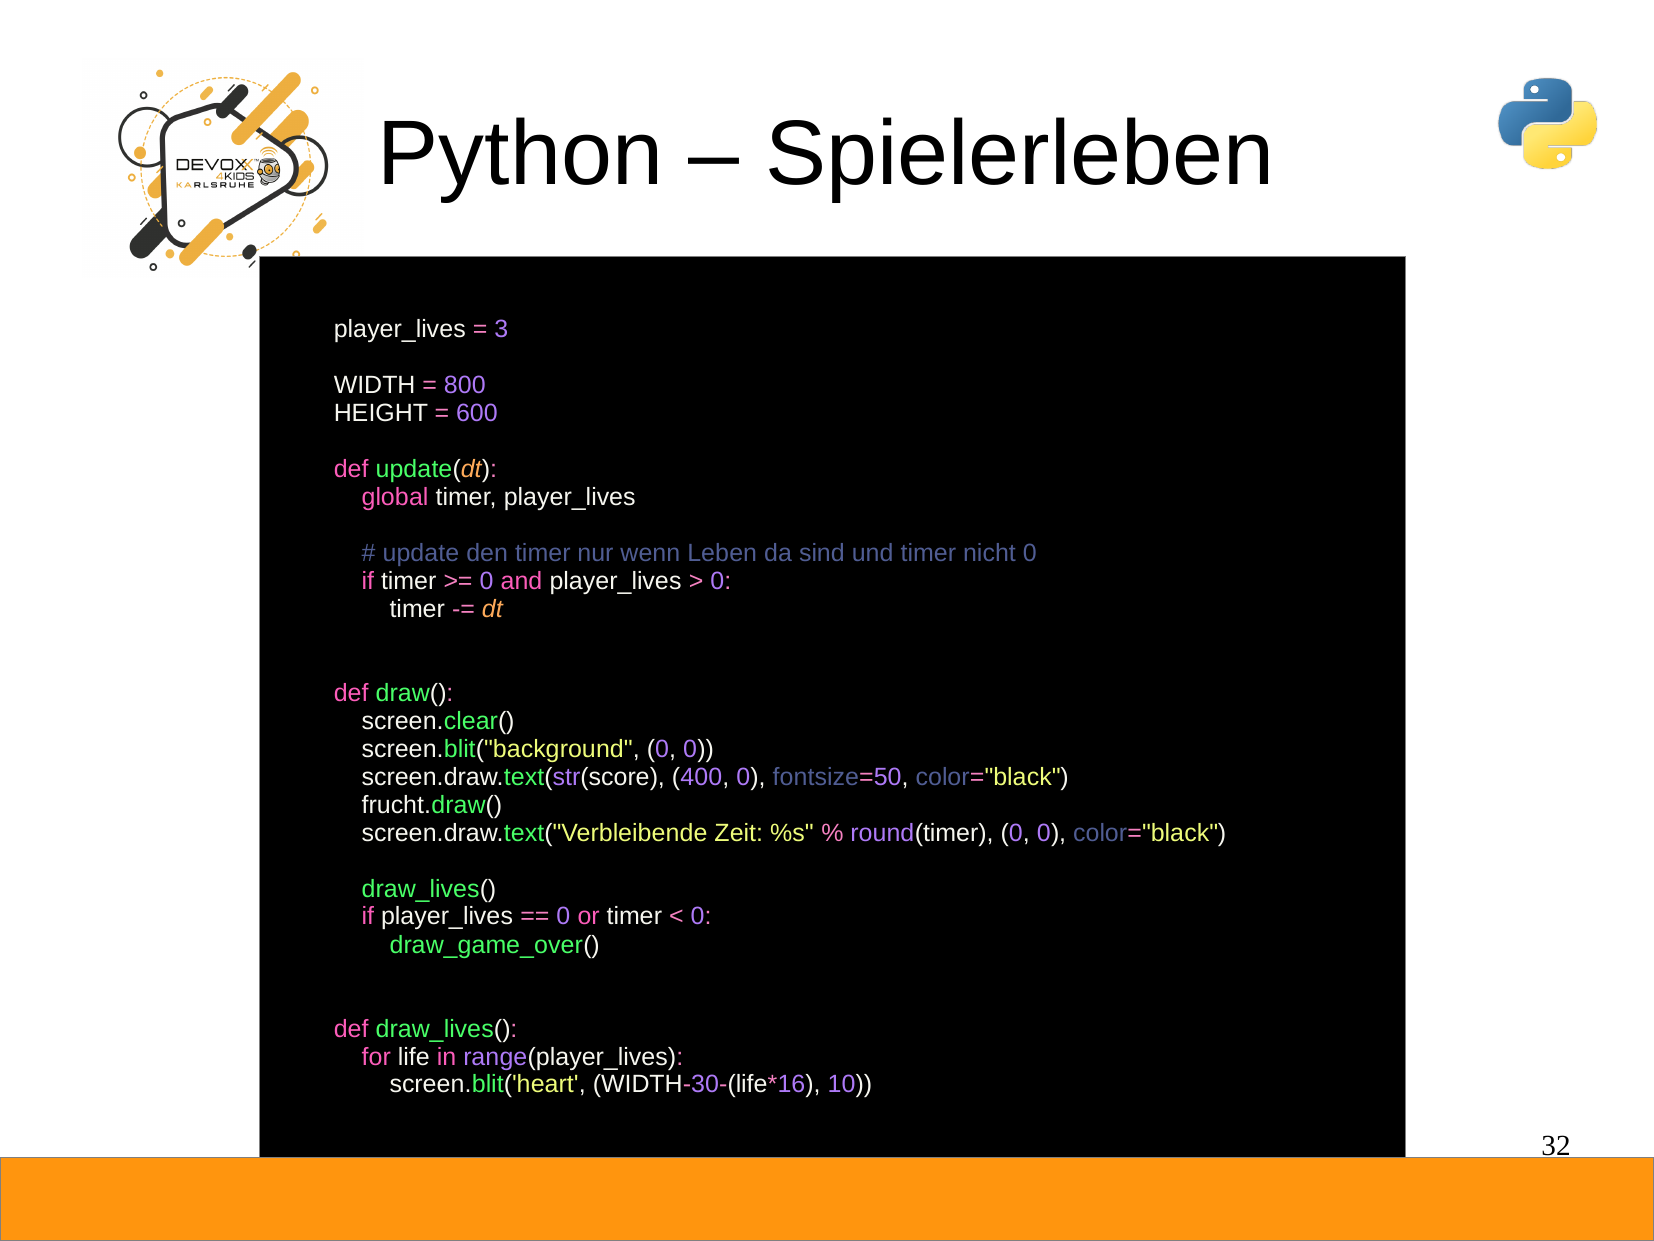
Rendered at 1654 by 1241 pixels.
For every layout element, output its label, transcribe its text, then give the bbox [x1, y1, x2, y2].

picture [82, 58, 364, 278]
picture [1476, 58, 1619, 189]
title Python – Spielerleben [82, 49, 1571, 257]
text_box [0, 256, 1654, 1241]
text_box player_lives = 3 WIDTH = 800 HEIGHT = 600 def update(dt): global timer, player_lives # update den timer nur wenn Leben da sind und timer nicht 0 if timer >= 0 and player_lives > 0: timer -= dt def draw(): screen.clear() screen.blit("background", (0, 0)) screen.draw.text(str(score), (400, 0), fontsize=50, color="black") frucht.draw() screen.draw.text("Verbleibende Zeit: %s" % round(timer), (0, 0), color="black") draw_lives() if player_lives == 0 or timer < 0: draw_game_over() def draw_lives(): for life in range(player_lives): screen.blit('heart', (WIDTH-30-(life*16), 10)) [318, 307, 1371, 1146]
